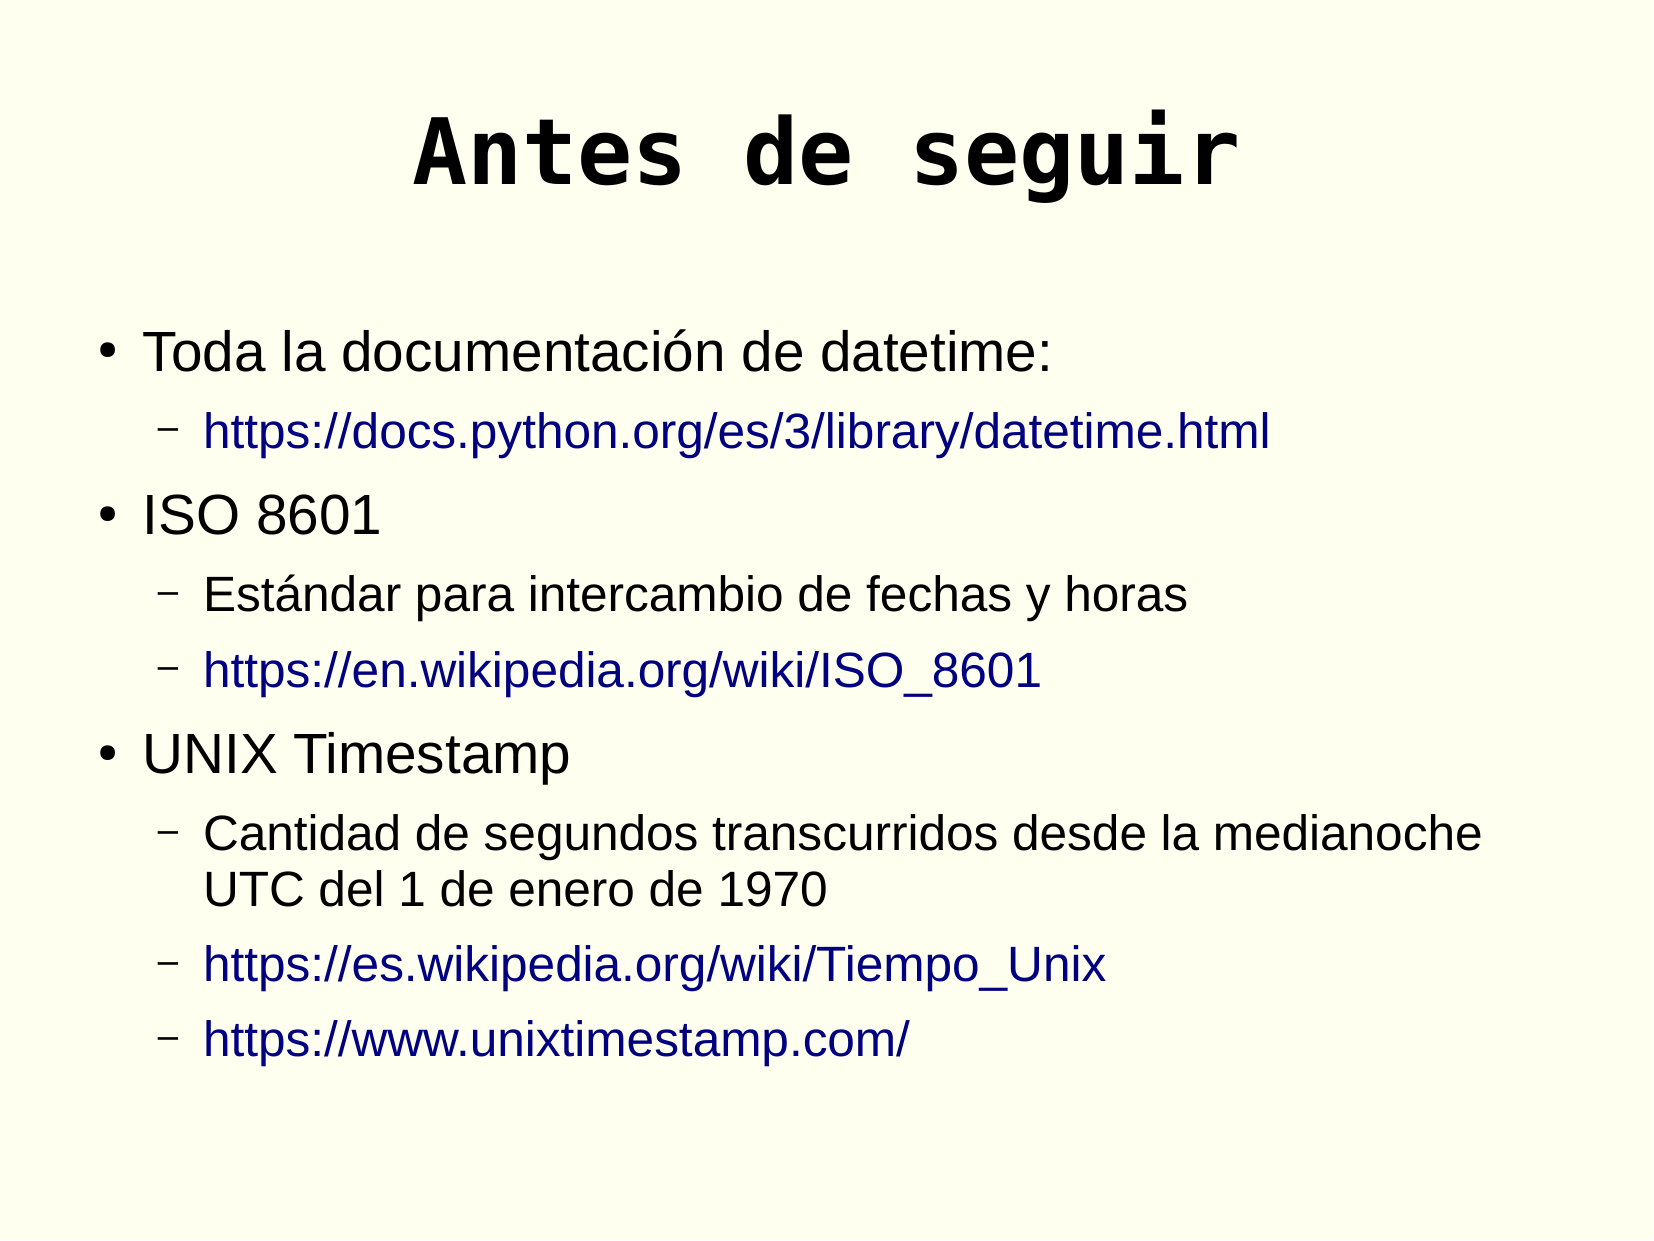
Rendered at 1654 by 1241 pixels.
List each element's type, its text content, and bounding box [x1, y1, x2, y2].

list Toda la documentación de datetime: https://docs.python.org/es/3/library/datetime.html ISO 8601 Estándar para intercambio de fechas y horas https://en.wikipedia.org/wiki/ISO_8601 UNIX Timestamp Cantidad de segundos transcurridos desde la medianoche UTC del 1 de enero de 1970 https://es.wikipedia.org/wiki/Tiempo_Unix https://www.unixtimestamp.com/ [82, 319, 1571, 1072]
title Antes de seguir [82, 49, 1571, 257]
